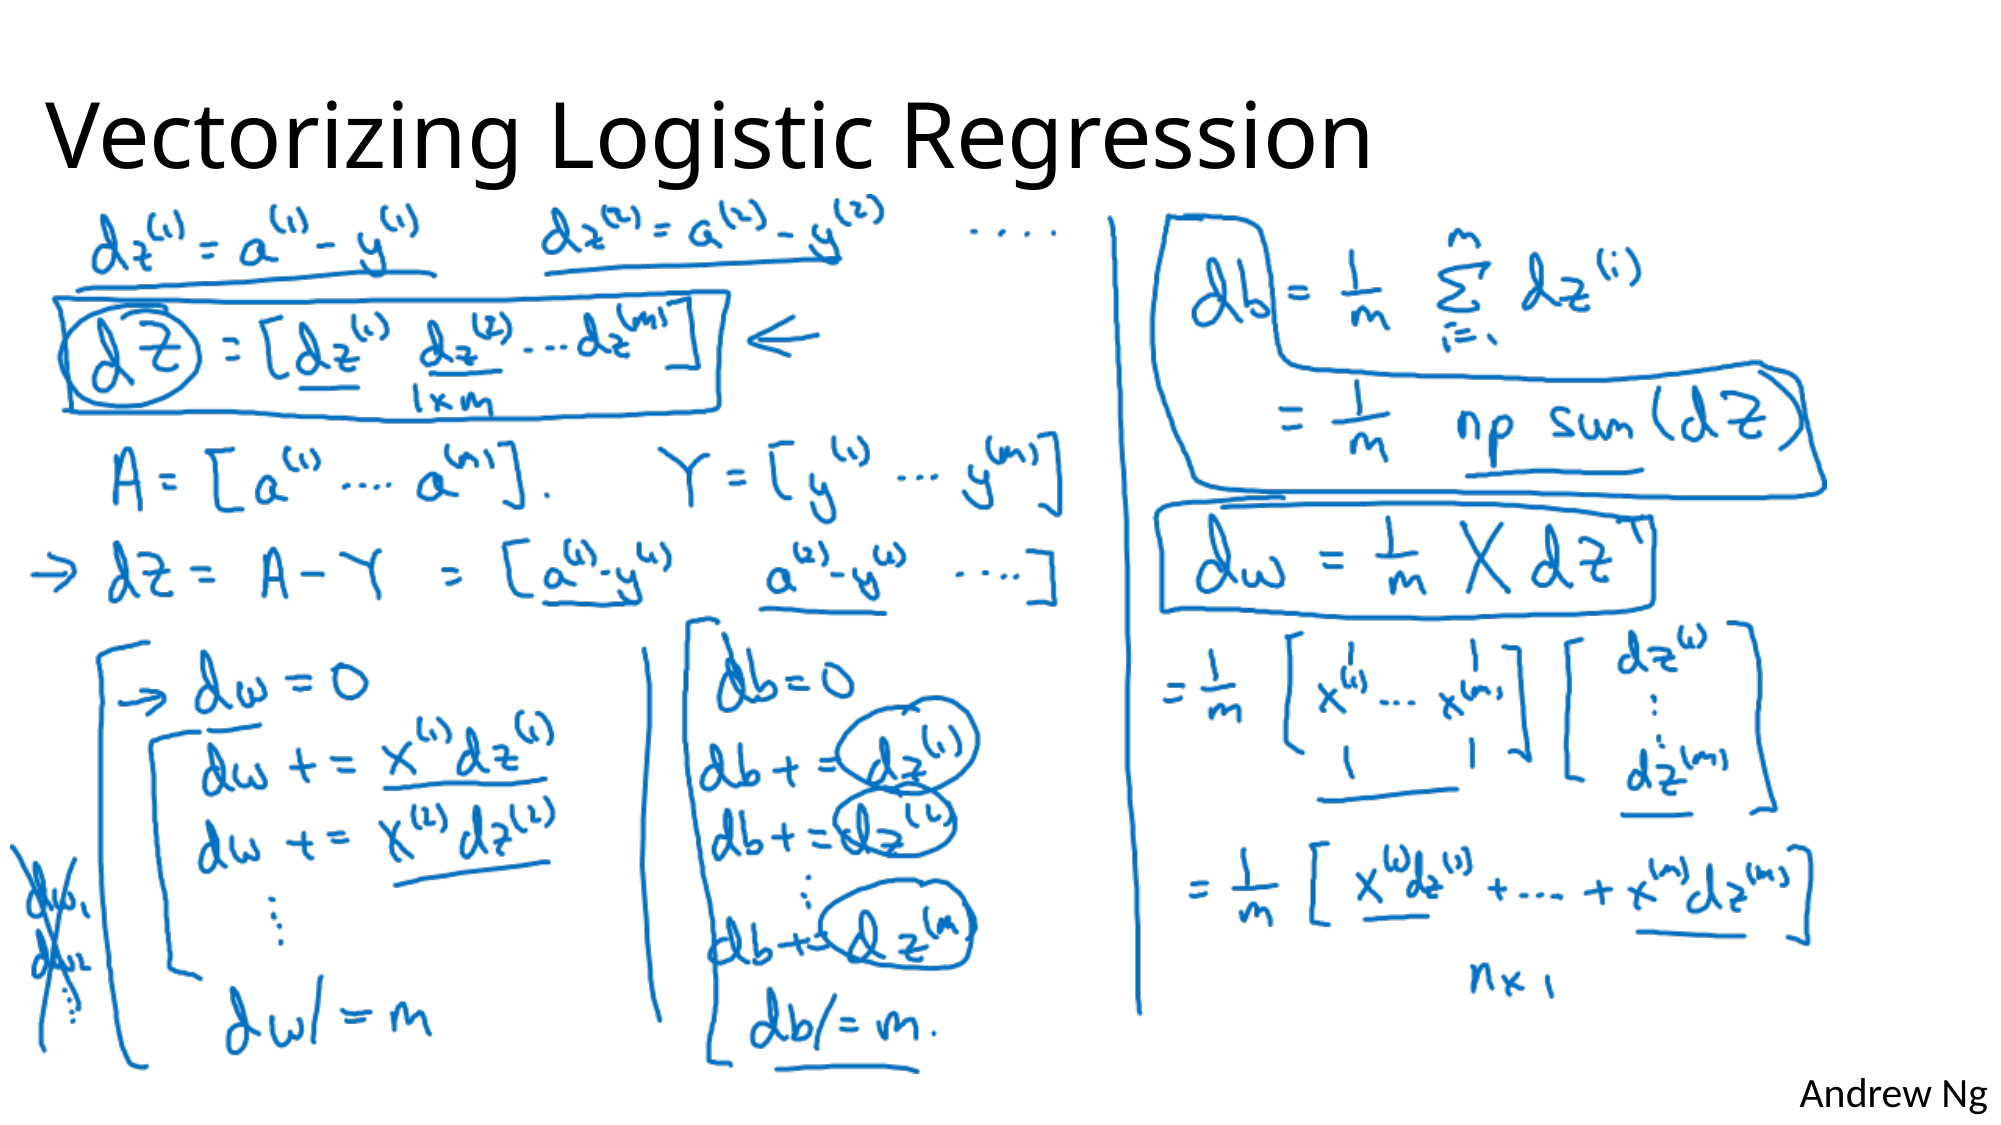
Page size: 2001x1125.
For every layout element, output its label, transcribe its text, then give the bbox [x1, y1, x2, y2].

title Vectorizing Logistic Regression [30, 29, 1755, 194]
picture [10, 194, 1827, 1074]
